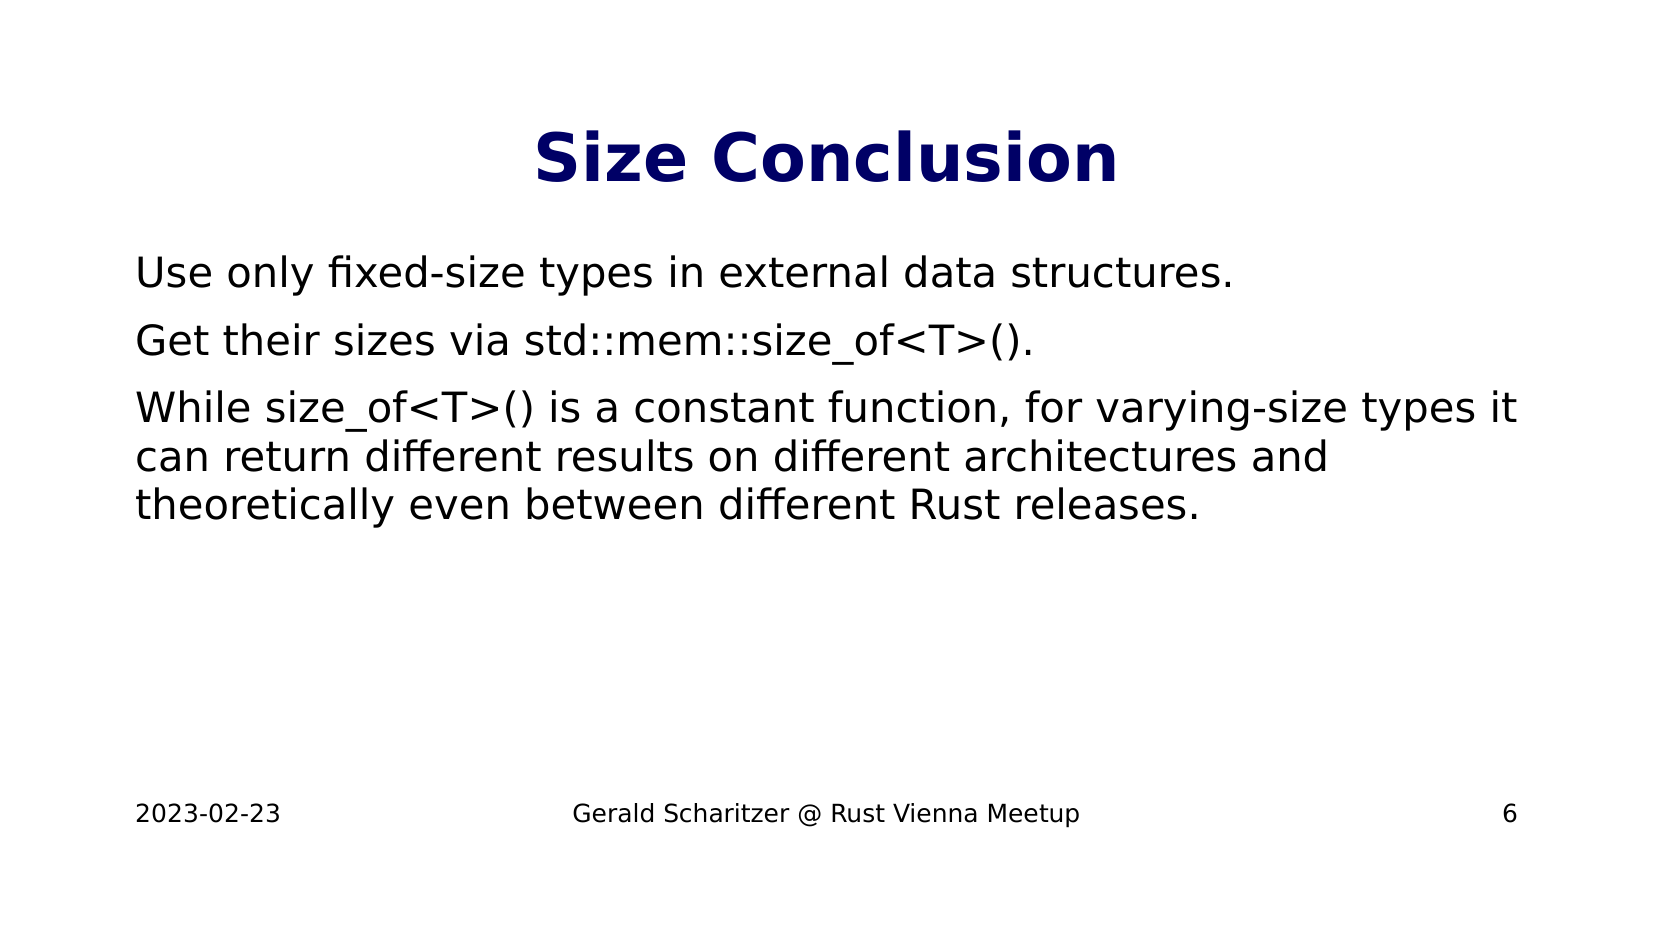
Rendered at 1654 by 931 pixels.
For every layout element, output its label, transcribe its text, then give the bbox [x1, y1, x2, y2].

title Size Conclusion [135, 90, 1519, 227]
list Use only fixed-size types in external data structures. Get their sizes via std::mem::size_of<T>(). While size_of<T>() is a constant function, for varying-size types it can return different results on different architectures and theoretically even between different Rust releases. [135, 248, 1519, 721]
